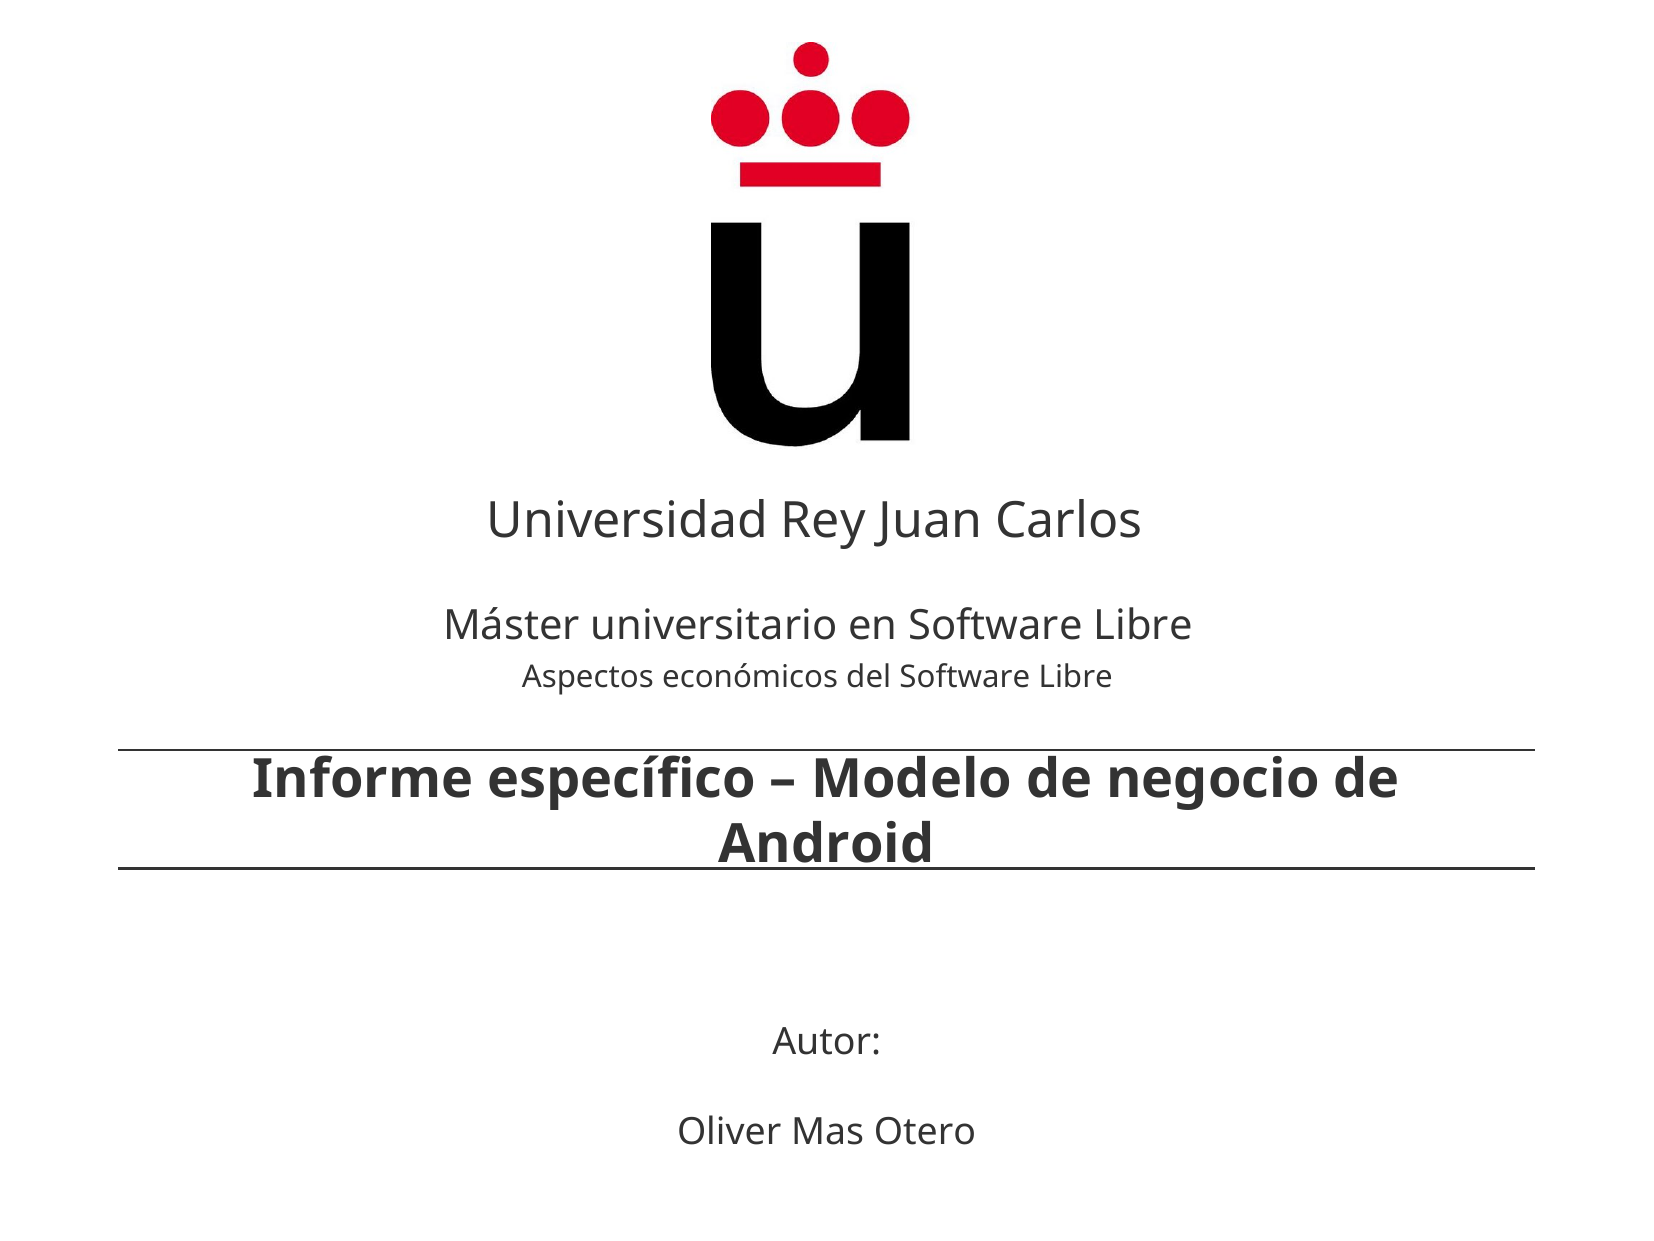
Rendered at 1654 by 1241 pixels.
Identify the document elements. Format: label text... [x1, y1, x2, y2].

text_box Informe específico – Modelo de negocio de Android [132, 768, 1521, 848]
text_box Autor: Oliver Mas Otero [383, 1009, 1270, 1160]
picture [711, 42, 919, 468]
text_box Máster universitario en Software Libre [375, 590, 1261, 649]
text_box Aspectos económicos del Software Libre [327, 649, 1308, 702]
text_box Universidad Rey Juan Carlos [372, 480, 1258, 555]
